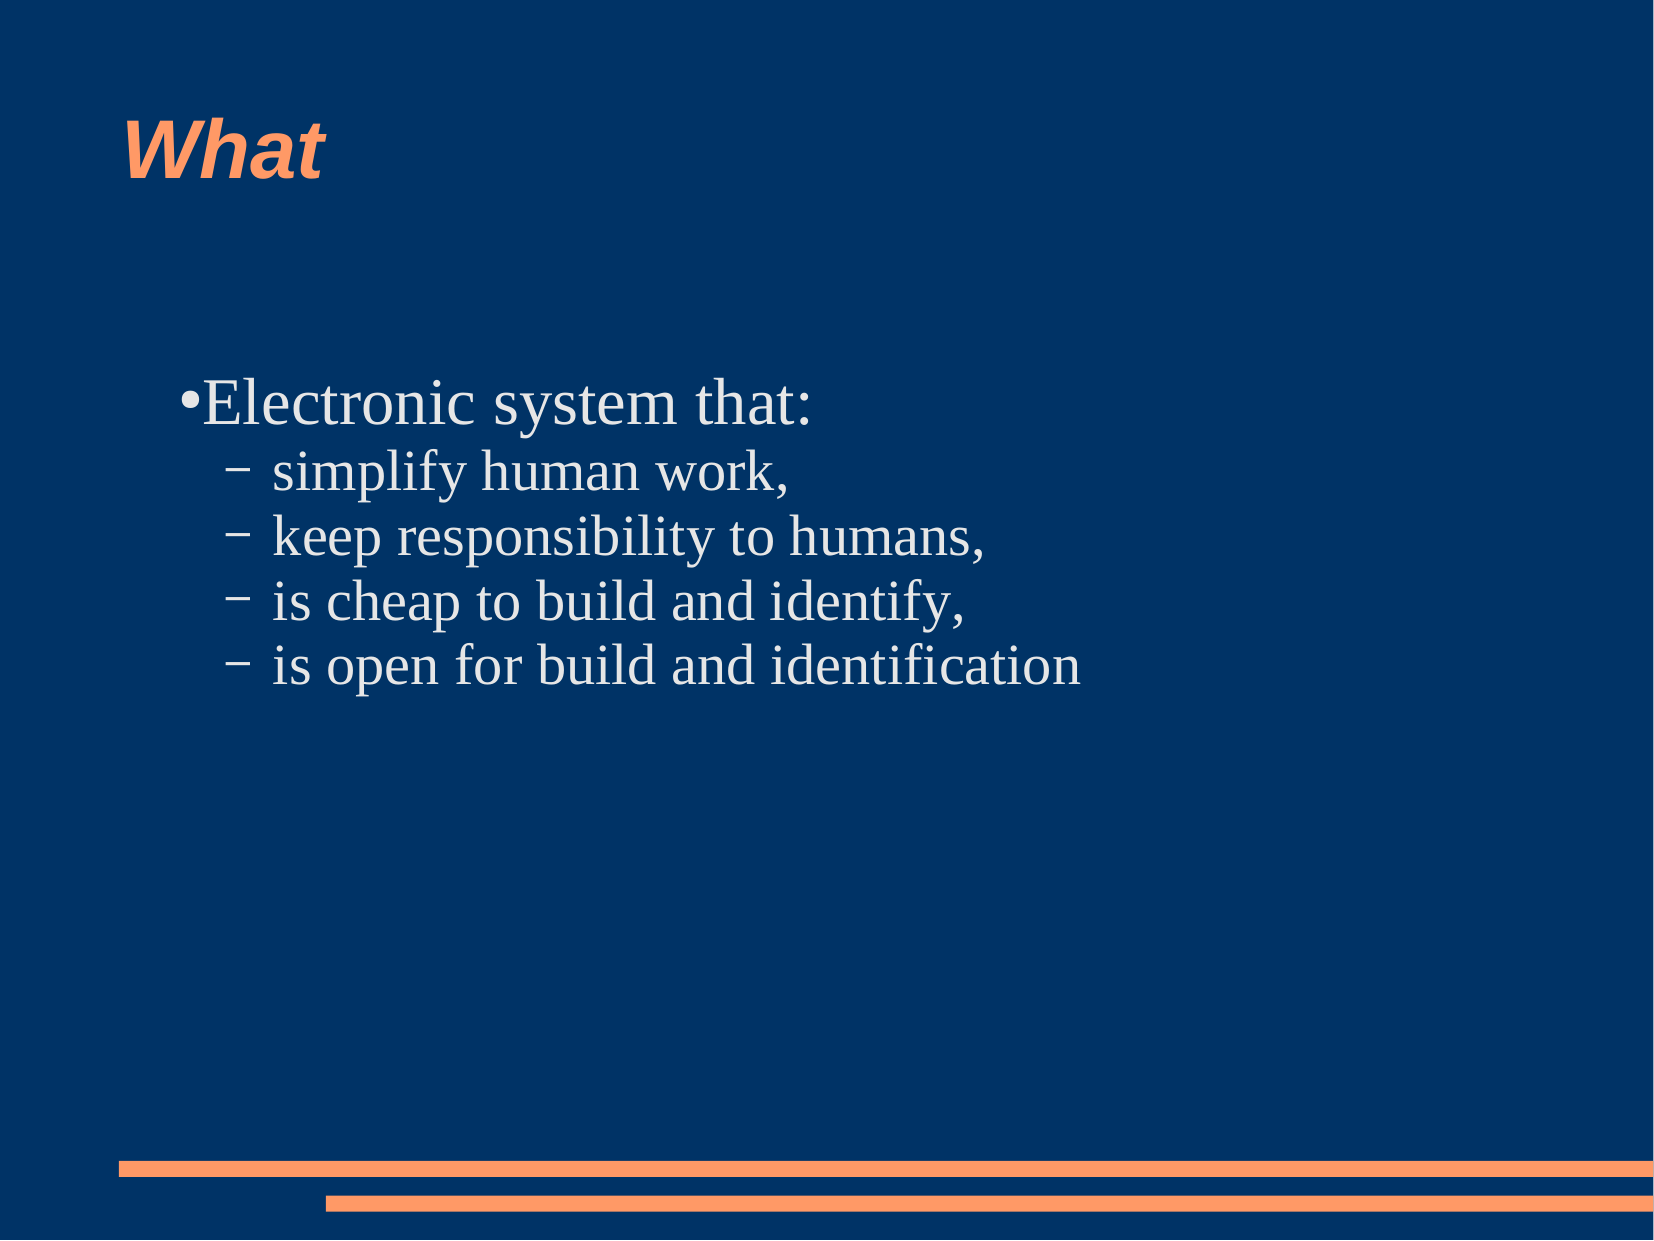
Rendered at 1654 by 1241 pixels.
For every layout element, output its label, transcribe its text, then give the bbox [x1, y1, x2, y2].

list Electronic system that: simplify human work, keep responsibility to humans, is cheap to build and identify, is open for build and identification [178, 364, 1570, 1147]
title What [121, 46, 1534, 254]
